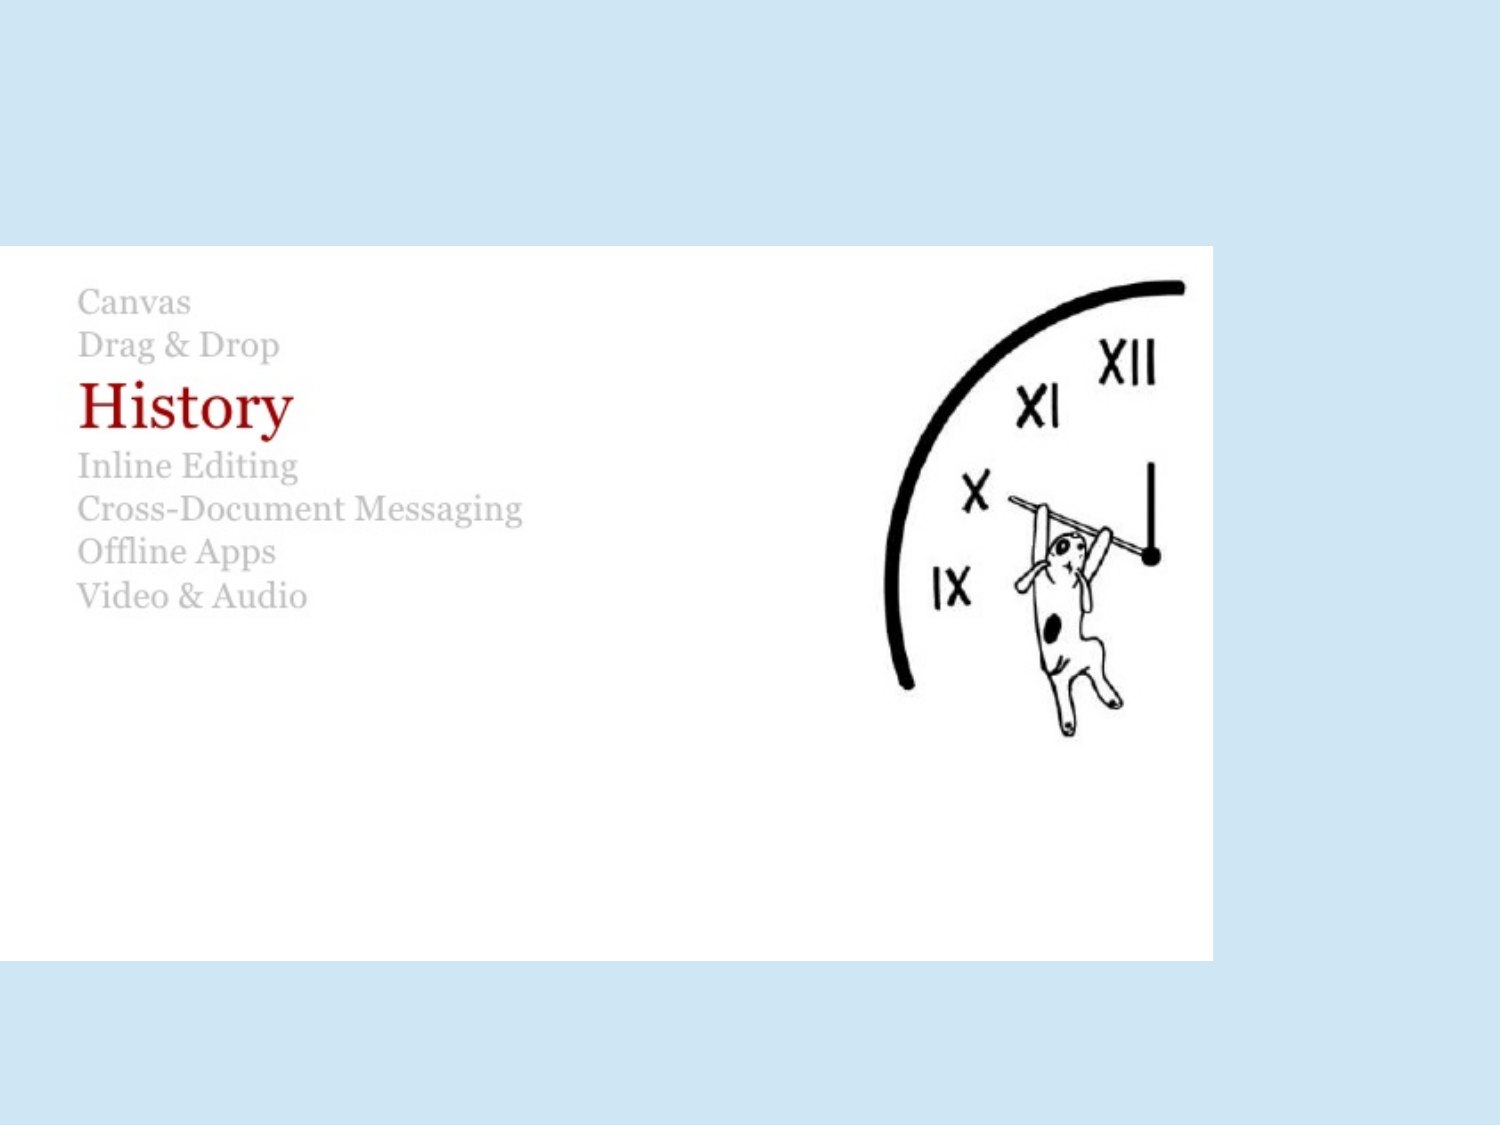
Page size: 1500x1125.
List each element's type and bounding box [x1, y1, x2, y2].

picture [0, 246, 1214, 961]
